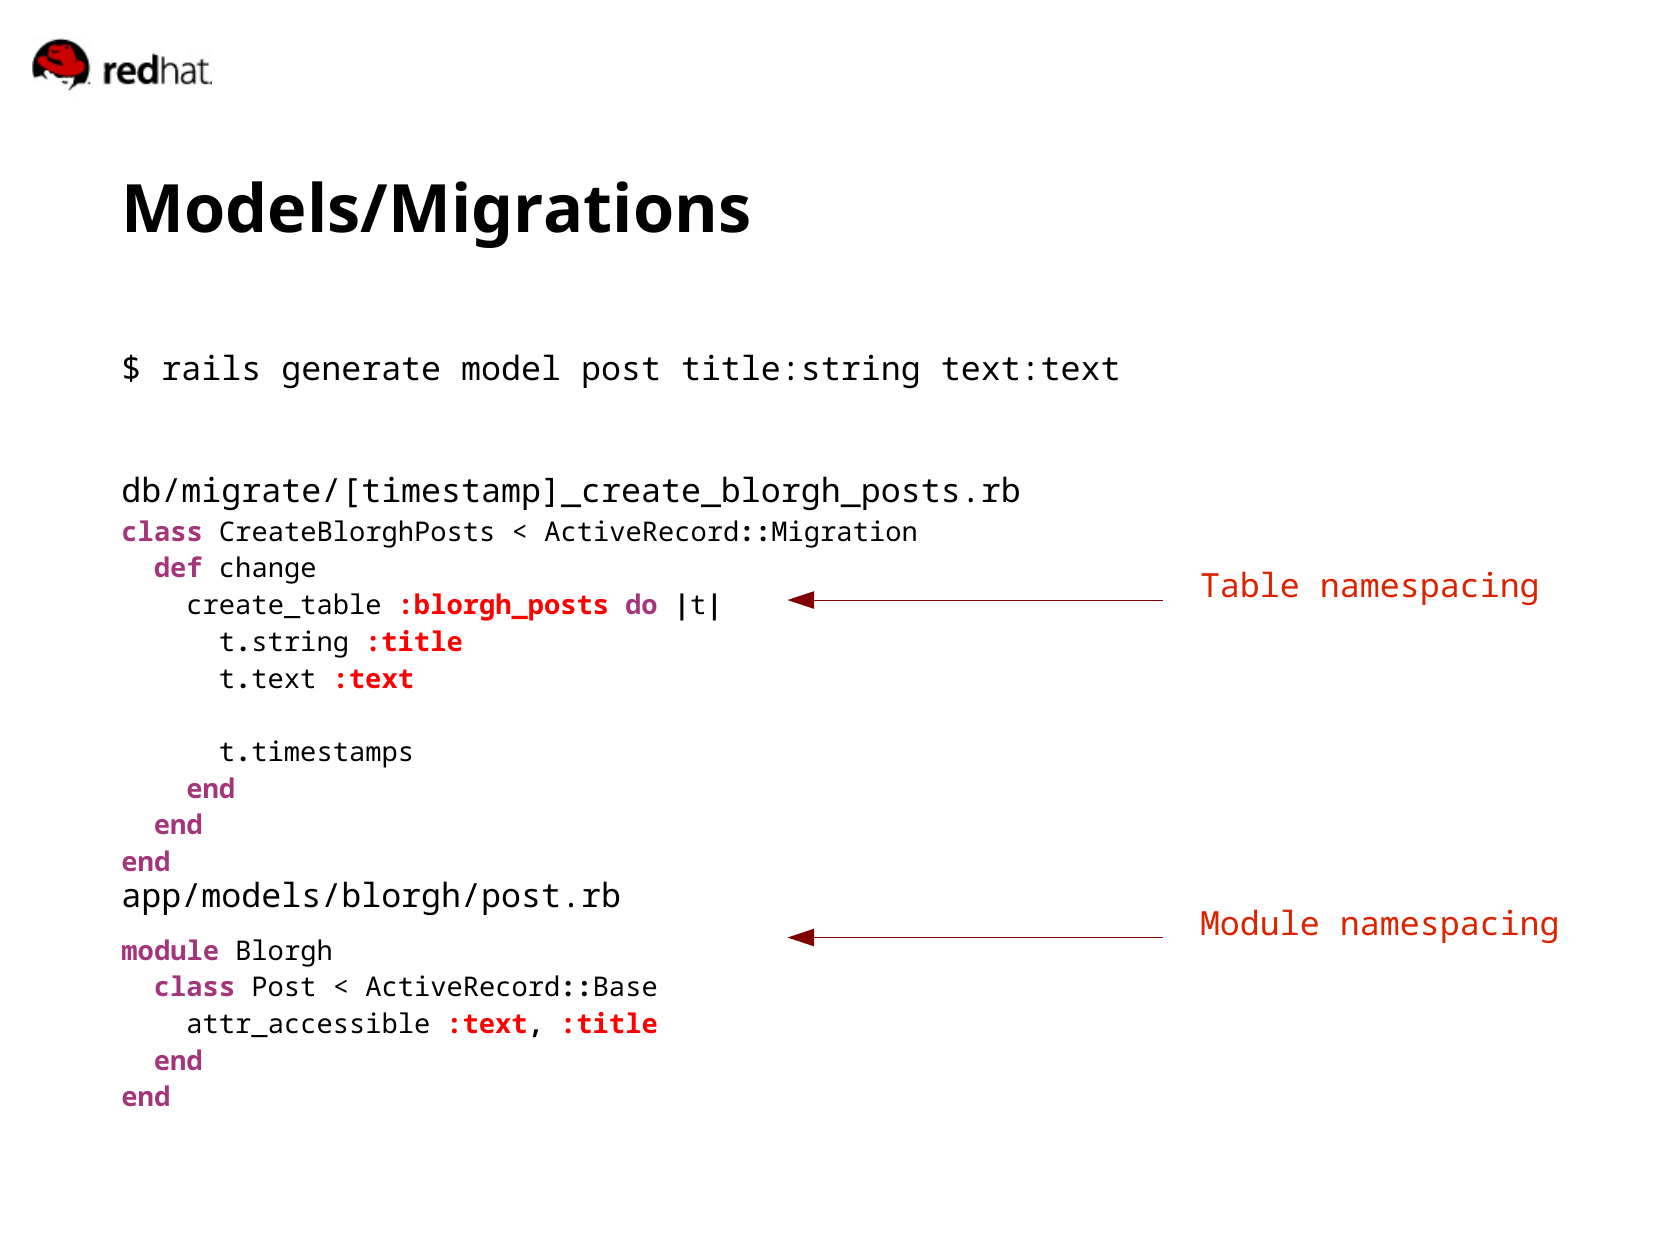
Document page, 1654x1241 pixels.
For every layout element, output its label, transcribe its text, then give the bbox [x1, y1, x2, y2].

title Models/Migrations [121, 102, 1534, 310]
list $ rails generate model post title:string text:text db/migrate/[timestamp]_create_blorgh_posts.rb [121, 344, 1534, 1127]
text_box Table namespacing [1200, 562, 1613, 602]
picture [31, 37, 212, 98]
text_box app/models/blorgh/post.rb [121, 862, 662, 924]
text_box Module namespacing [1200, 900, 1613, 939]
text_box class CreateBlorghPosts < ActiveRecord::Migration def change create_table :blorgh_posts do |t| t.string :title t.text :text t.timestamps end end end [121, 512, 918, 826]
text_box module Blorgh class Post < ActiveRecord::Base attr_accessible :text, :title end end [121, 931, 658, 1088]
